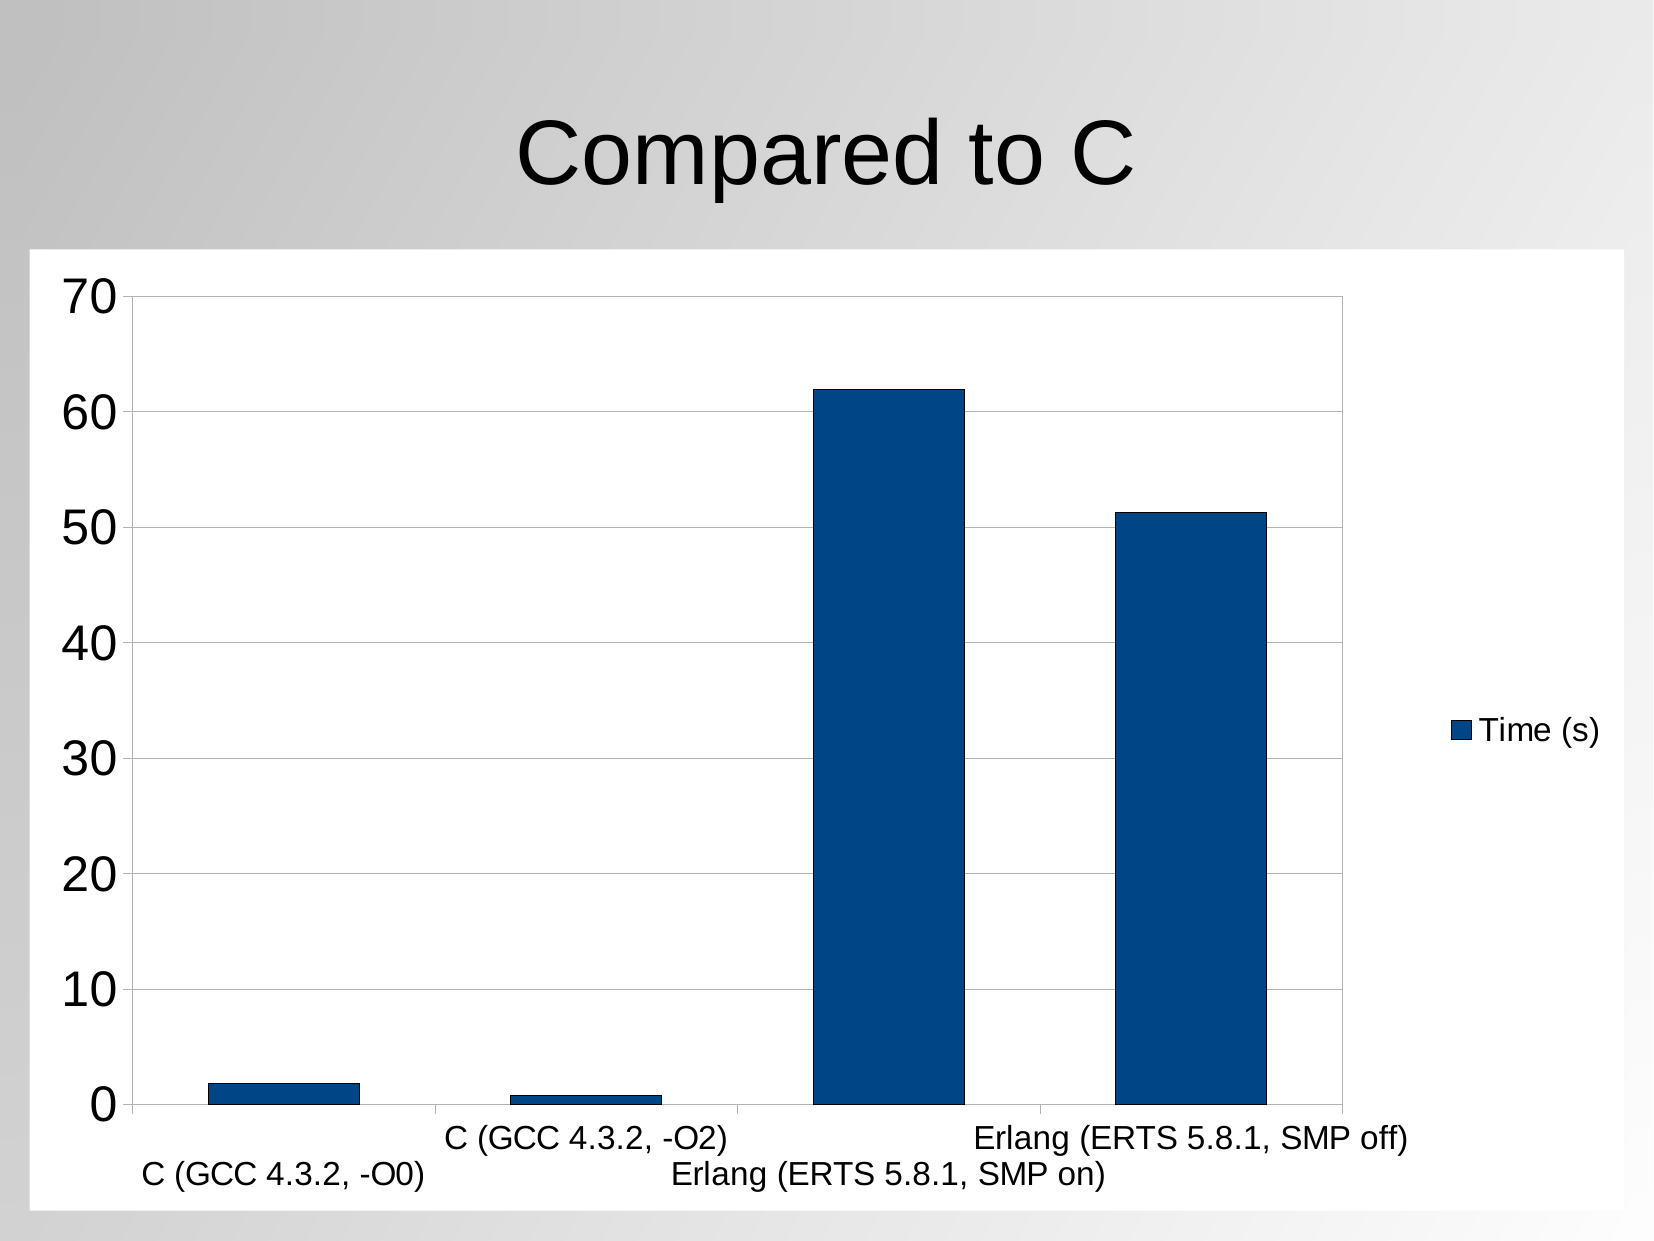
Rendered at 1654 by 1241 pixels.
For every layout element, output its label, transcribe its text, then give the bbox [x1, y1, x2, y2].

picture [0, 0, 1654, 1241]
chart [29, 249, 1625, 1211]
title Compared to C [82, 49, 1571, 249]
